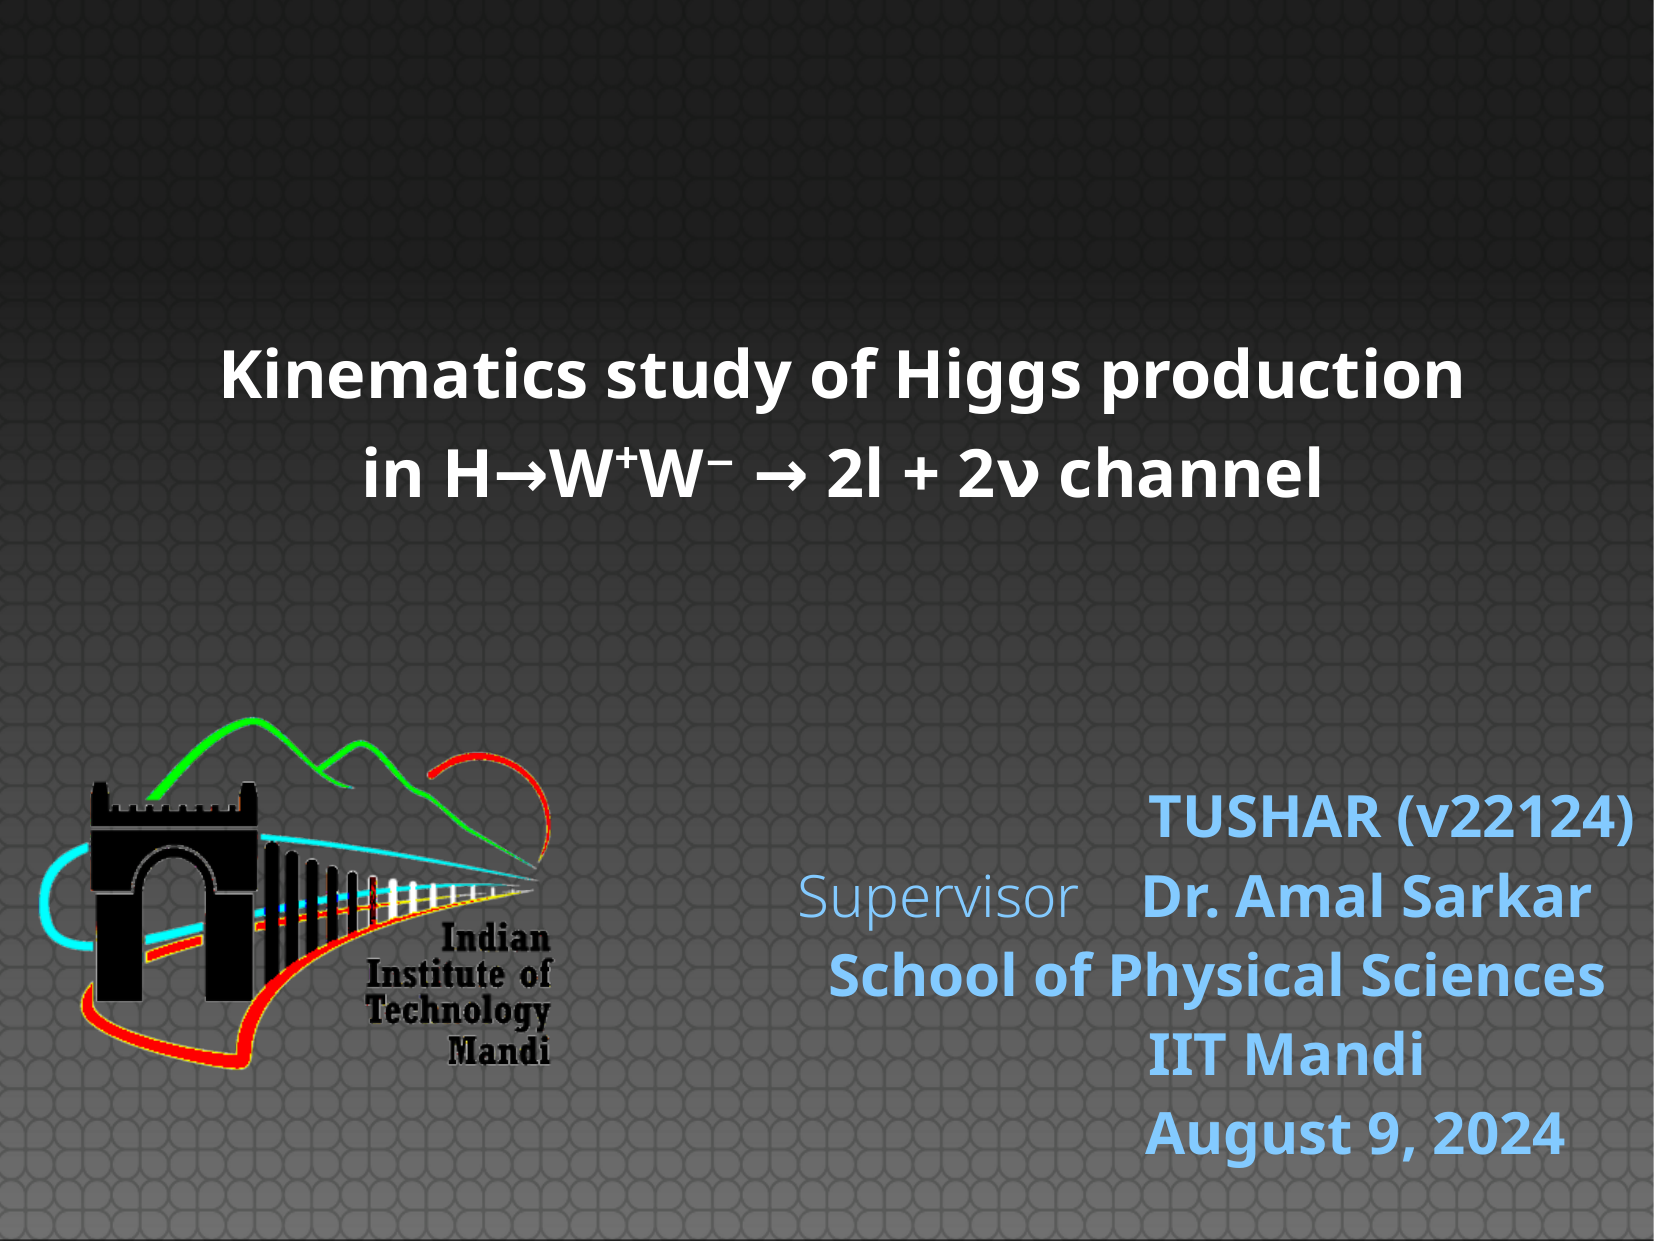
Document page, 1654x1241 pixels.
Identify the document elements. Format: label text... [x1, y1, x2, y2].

picture [0, 0, 1654, 1241]
text_box Kinematics study of Higgs production in H→W+W− → 2l + 2ν channel [110, 319, 1576, 528]
text_box TUSHAR (v22124) Supervisor Dr. Amal Sarkar School of Physical Sciences IIT Mandi August 9, 2024 [645, 768, 1654, 1180]
